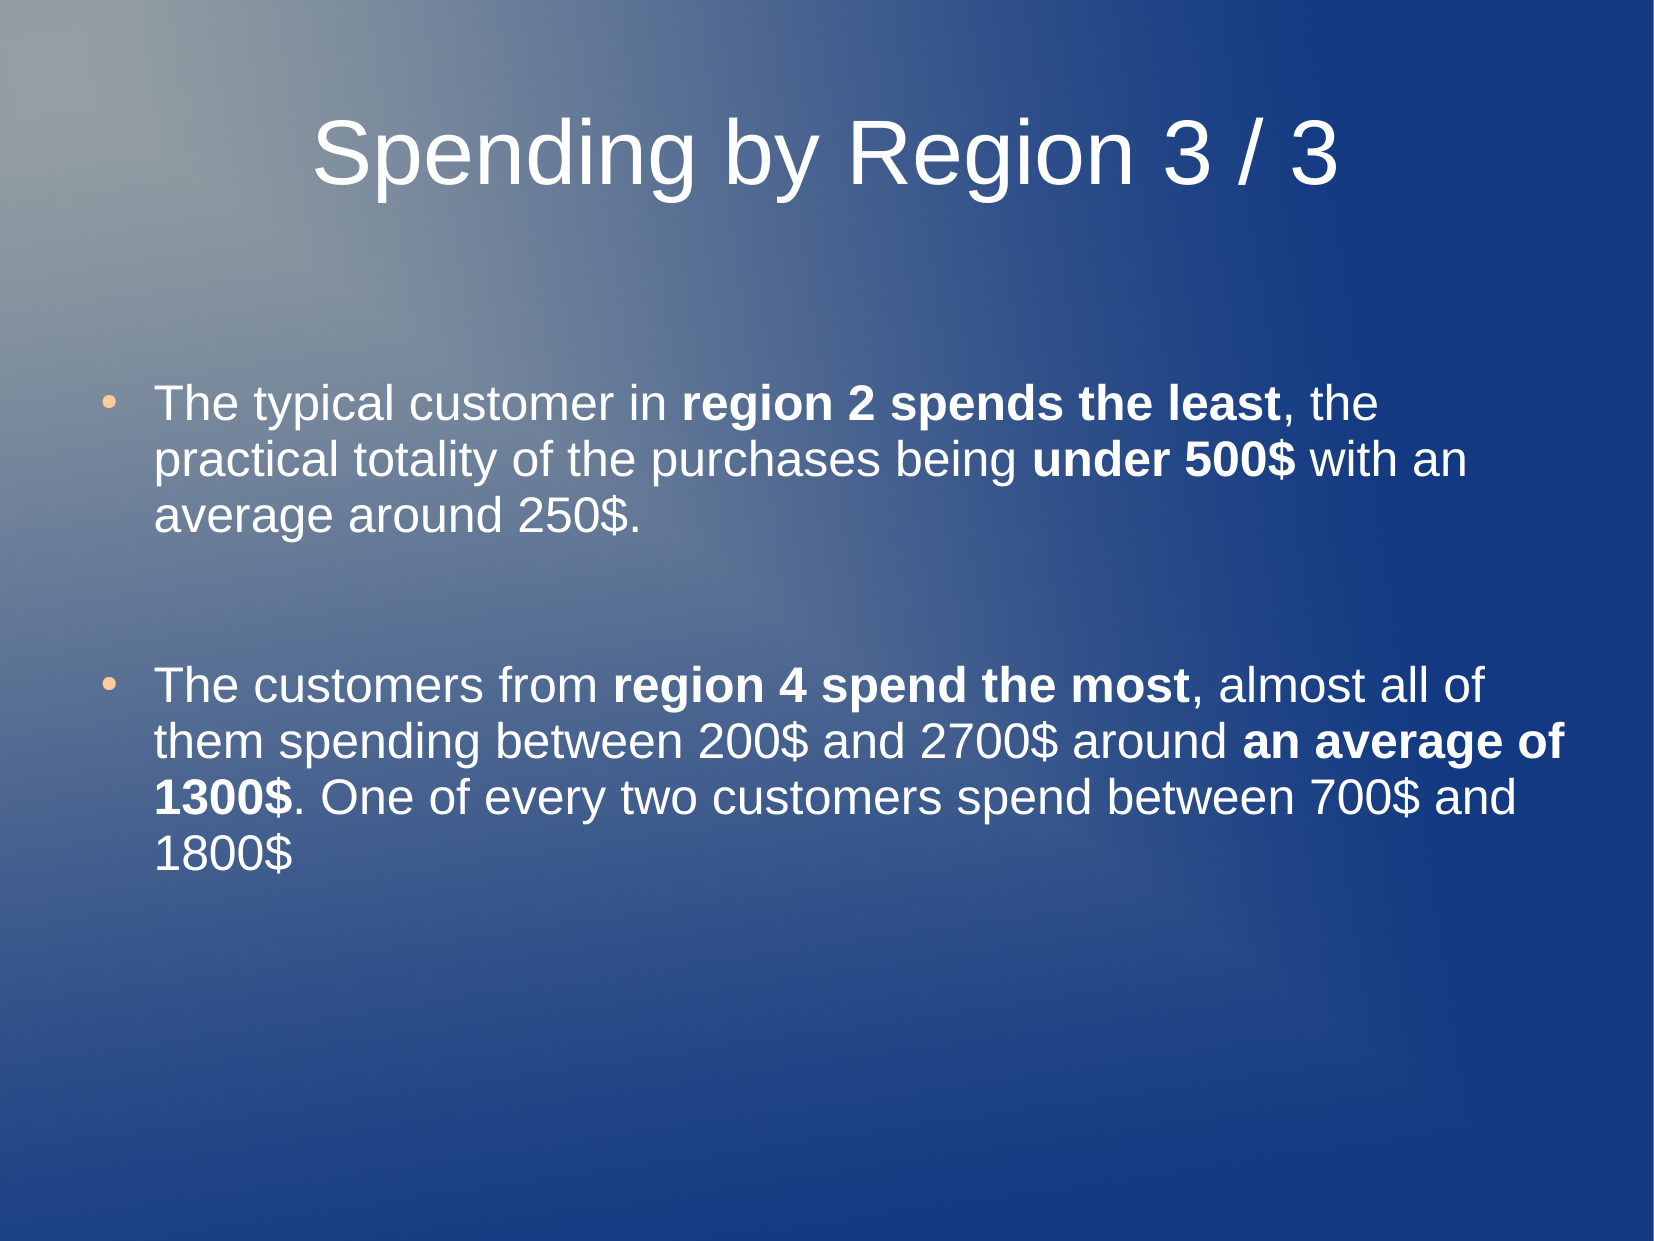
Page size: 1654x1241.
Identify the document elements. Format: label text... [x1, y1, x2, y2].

list The typical customer in region 2 spends the least, the practical totality of the purchases being under 500$ with an average around 250$. The customers from region 4 spend the most, almost all of them spending between 200$ and 2700$ around an average of 1300$. One of every two customers spend between 700$ and 1800$ [82, 290, 1571, 1109]
title Spending by Region 3 / 3 [82, 49, 1571, 257]
picture [0, 0, 1654, 1241]
